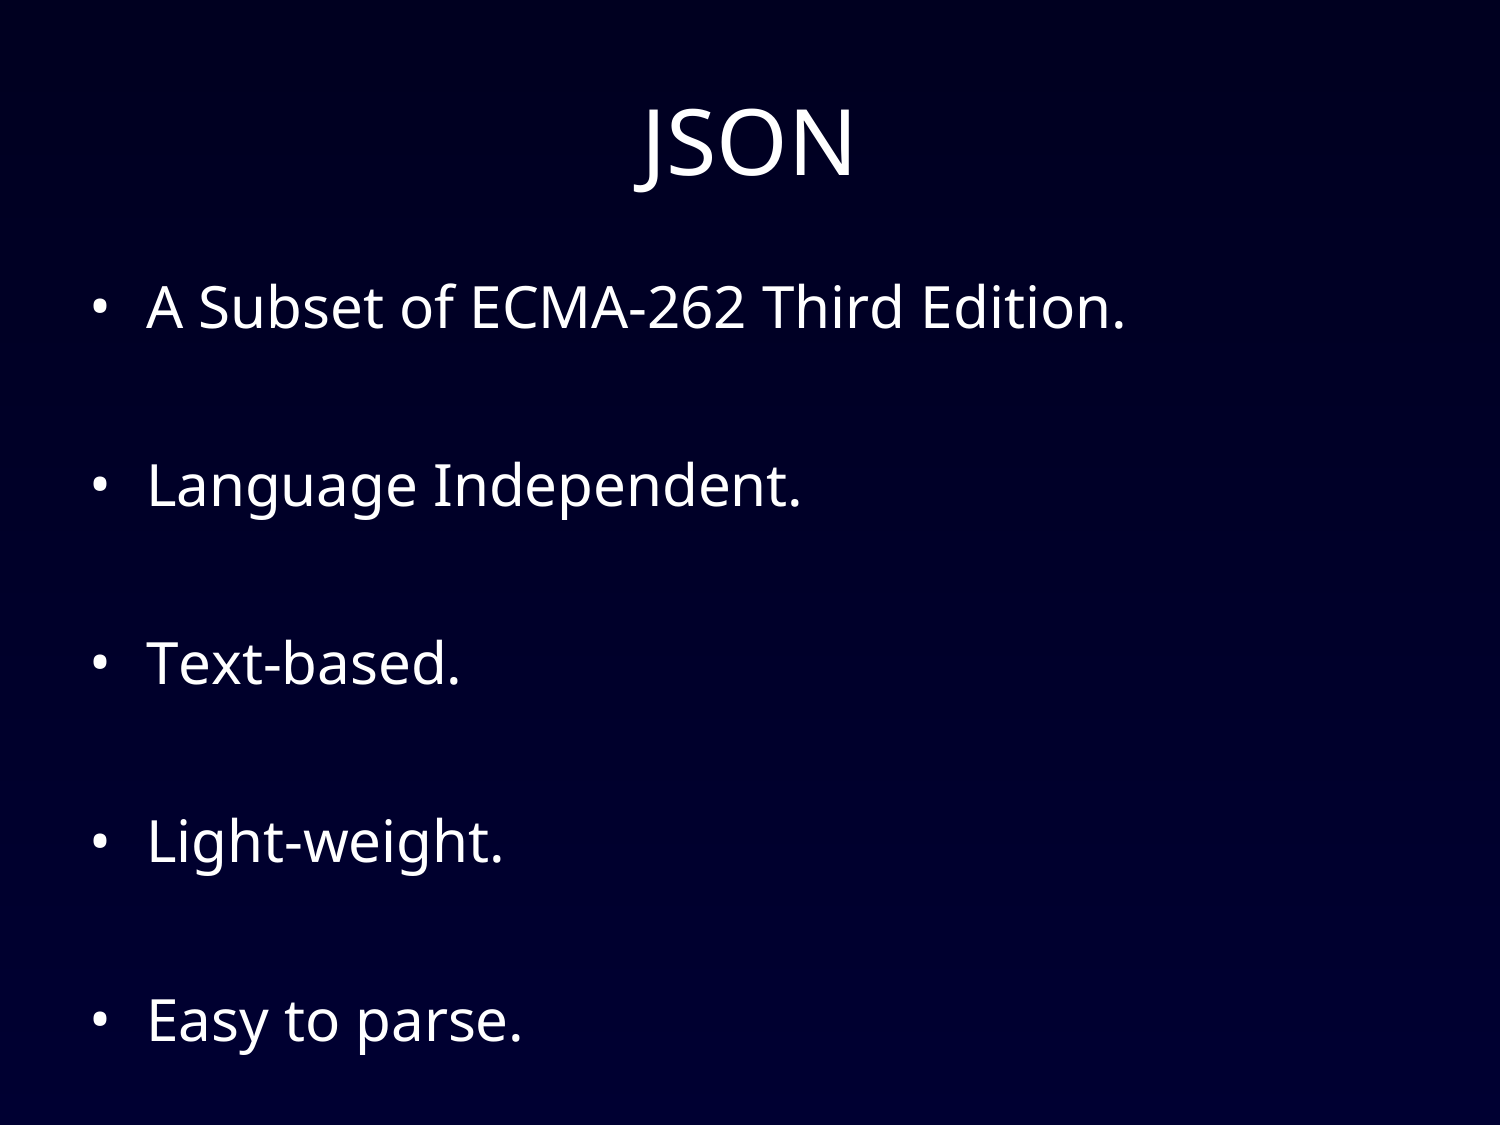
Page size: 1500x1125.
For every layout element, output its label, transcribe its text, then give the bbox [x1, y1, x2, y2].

list A Subset of ECMA-262 Third Edition. Language Independent. Text-based. Light-weight. Easy to parse. [75, 262, 1426, 1101]
title JSON [75, 45, 1426, 233]
